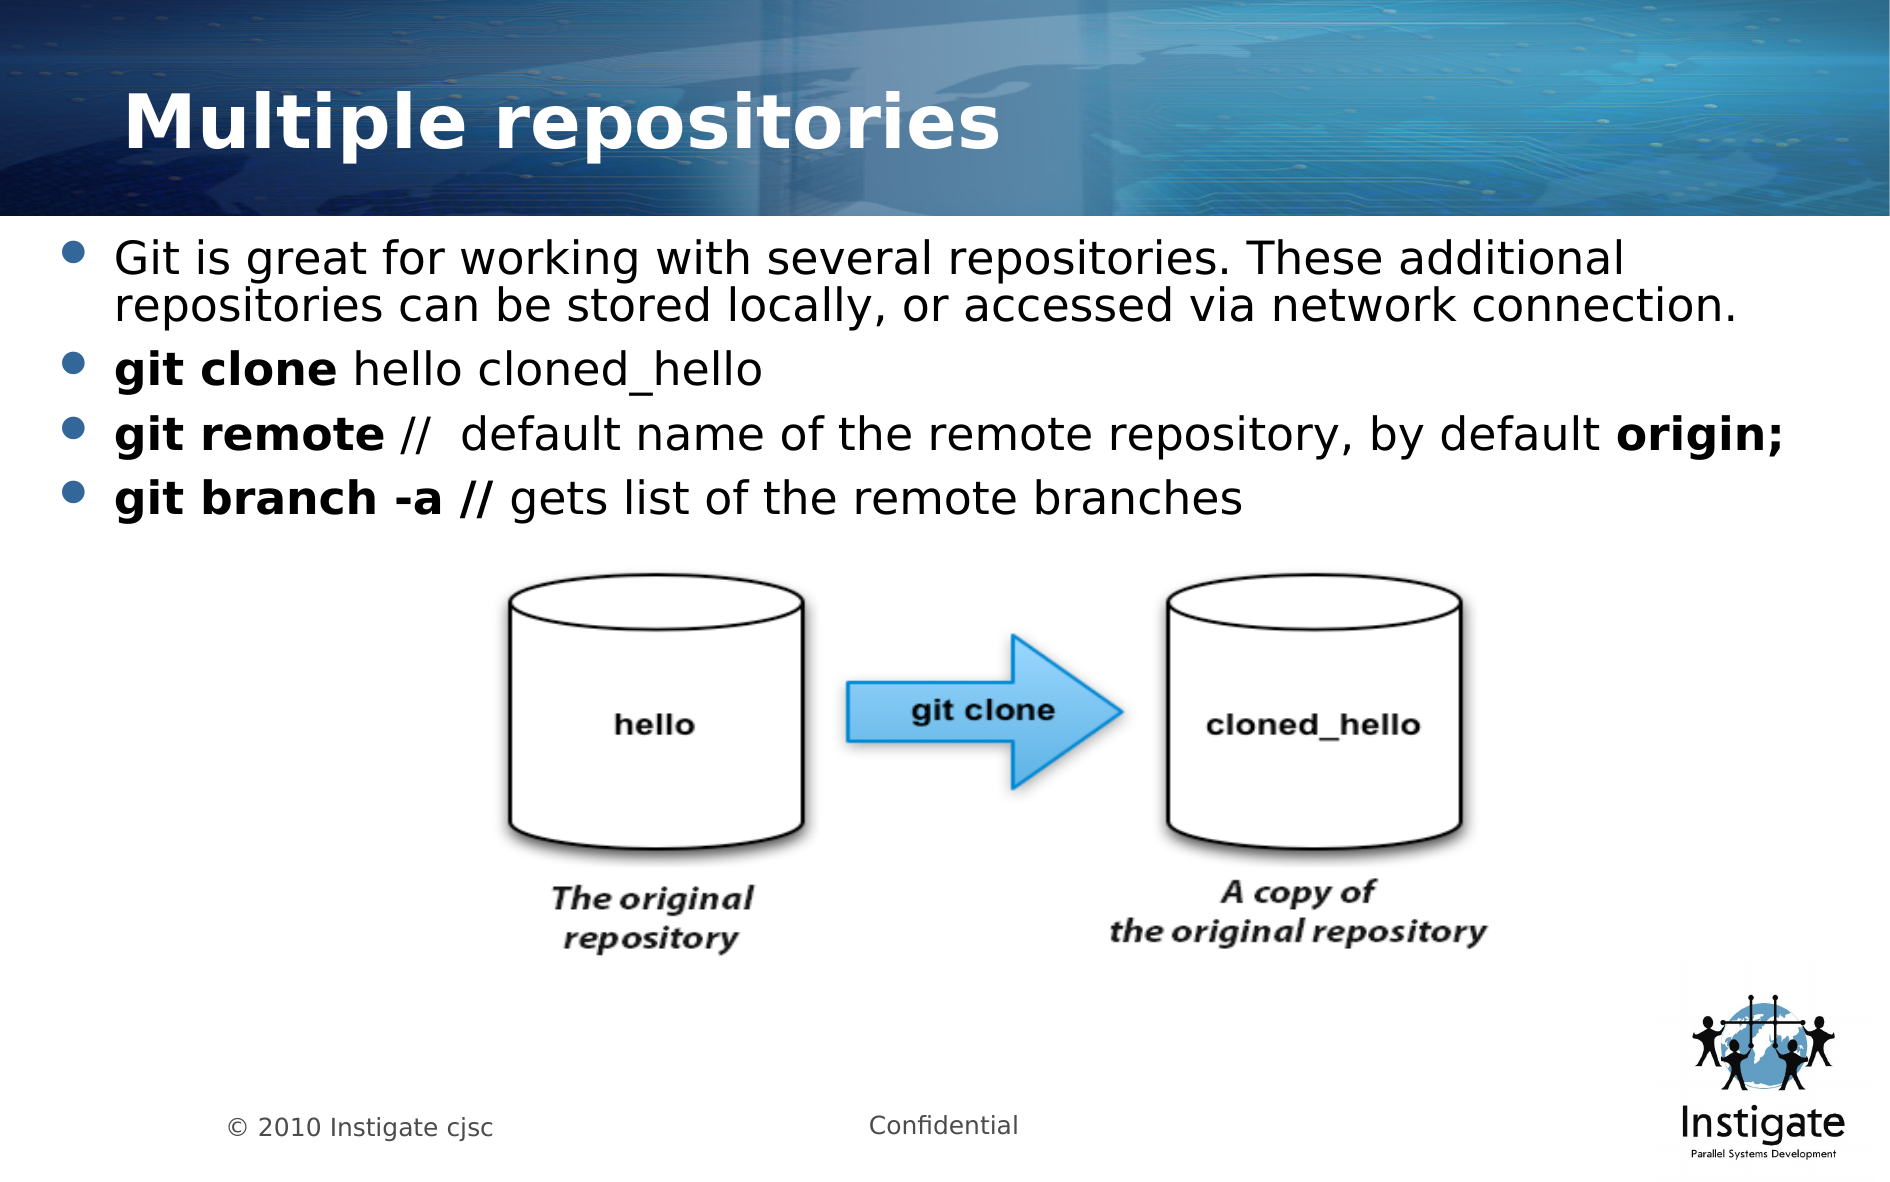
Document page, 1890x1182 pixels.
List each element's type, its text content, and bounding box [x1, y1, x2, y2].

picture [0, 0, 1890, 216]
picture [1650, 956, 1876, 1182]
title Multiple repositories [94, 54, 1793, 210]
picture [487, 562, 1530, 975]
list Git is great for working with several repositories. These additional repositories can be stored locally, or accessed via network connection. git clone hello cloned_hello git remote // default name of the remote repository, by default origin; git branch -a // gets list of the remote branches [59, 236, 1831, 1001]
